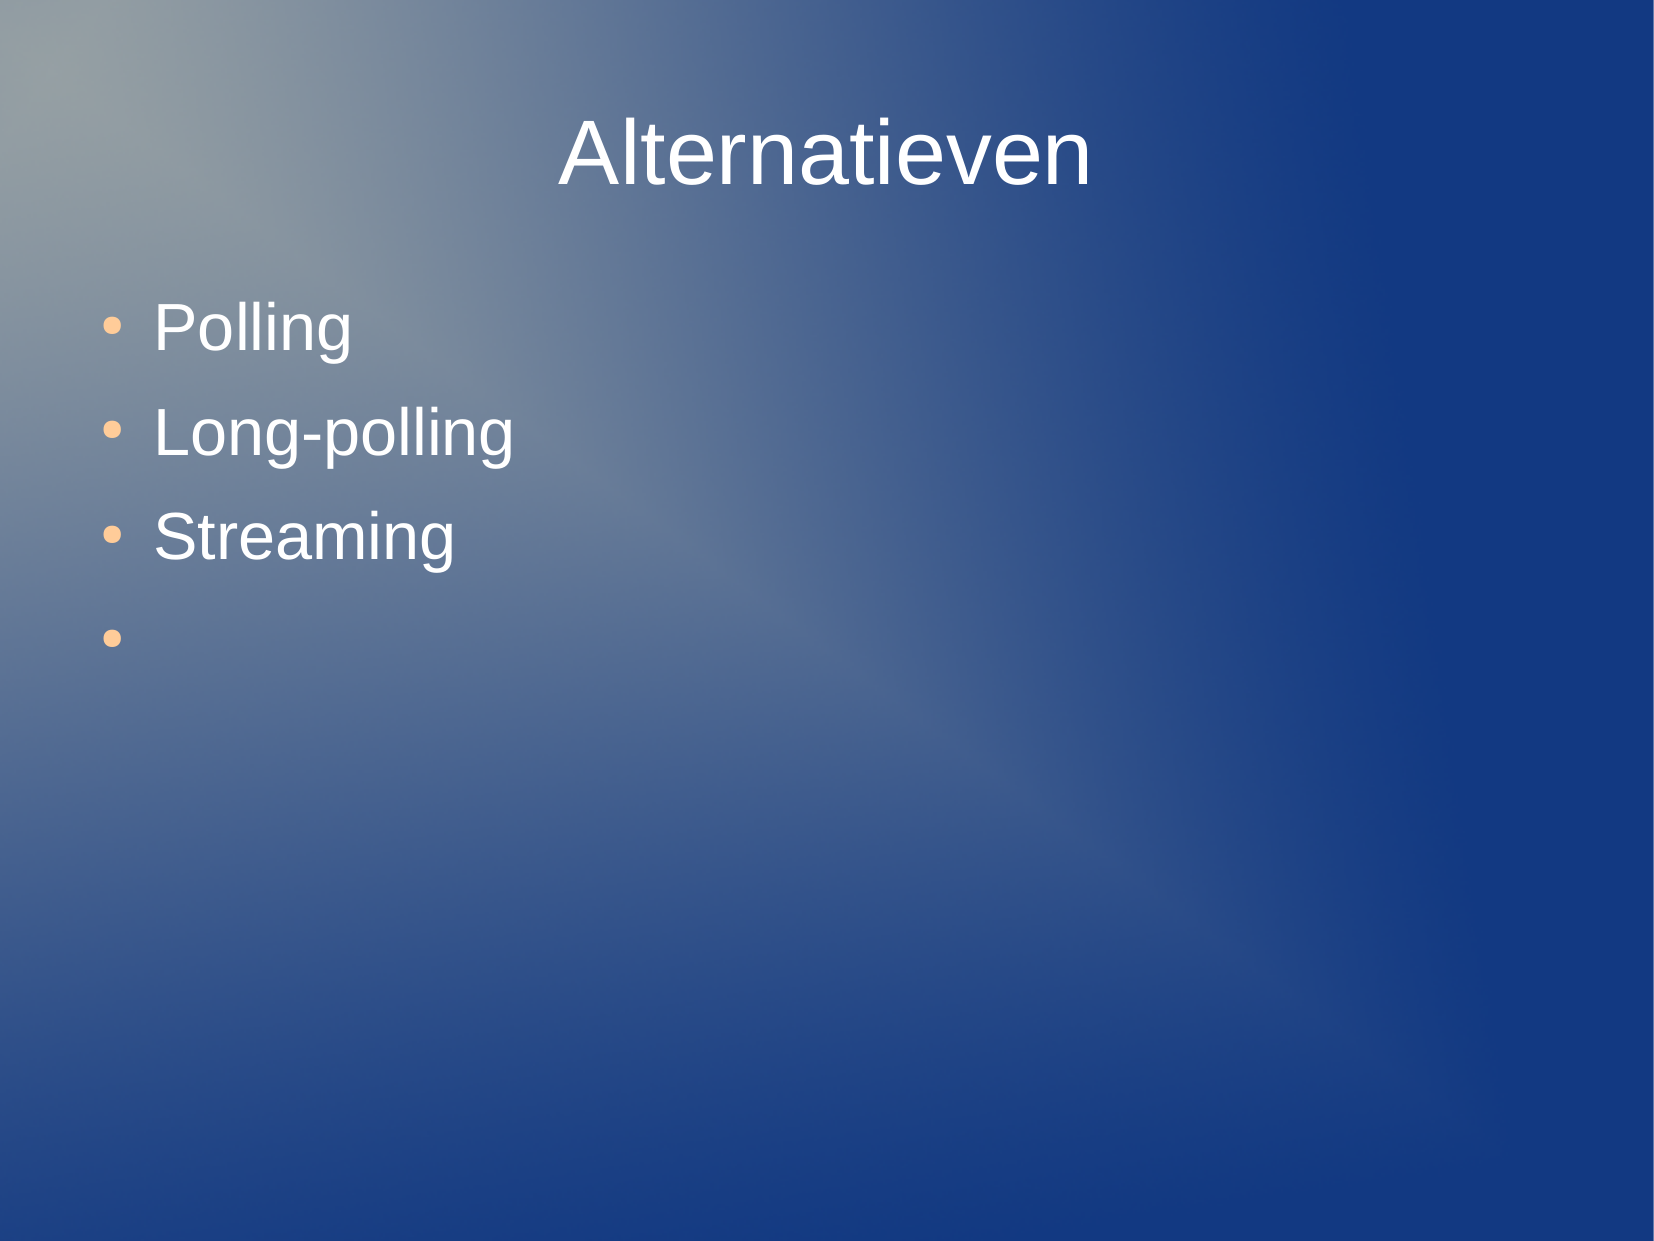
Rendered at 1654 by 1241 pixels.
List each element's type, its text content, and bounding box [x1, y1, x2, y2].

picture [0, 0, 1654, 1241]
title Alternatieven [82, 49, 1571, 257]
list Polling Long-polling Streaming [82, 290, 1571, 1109]
